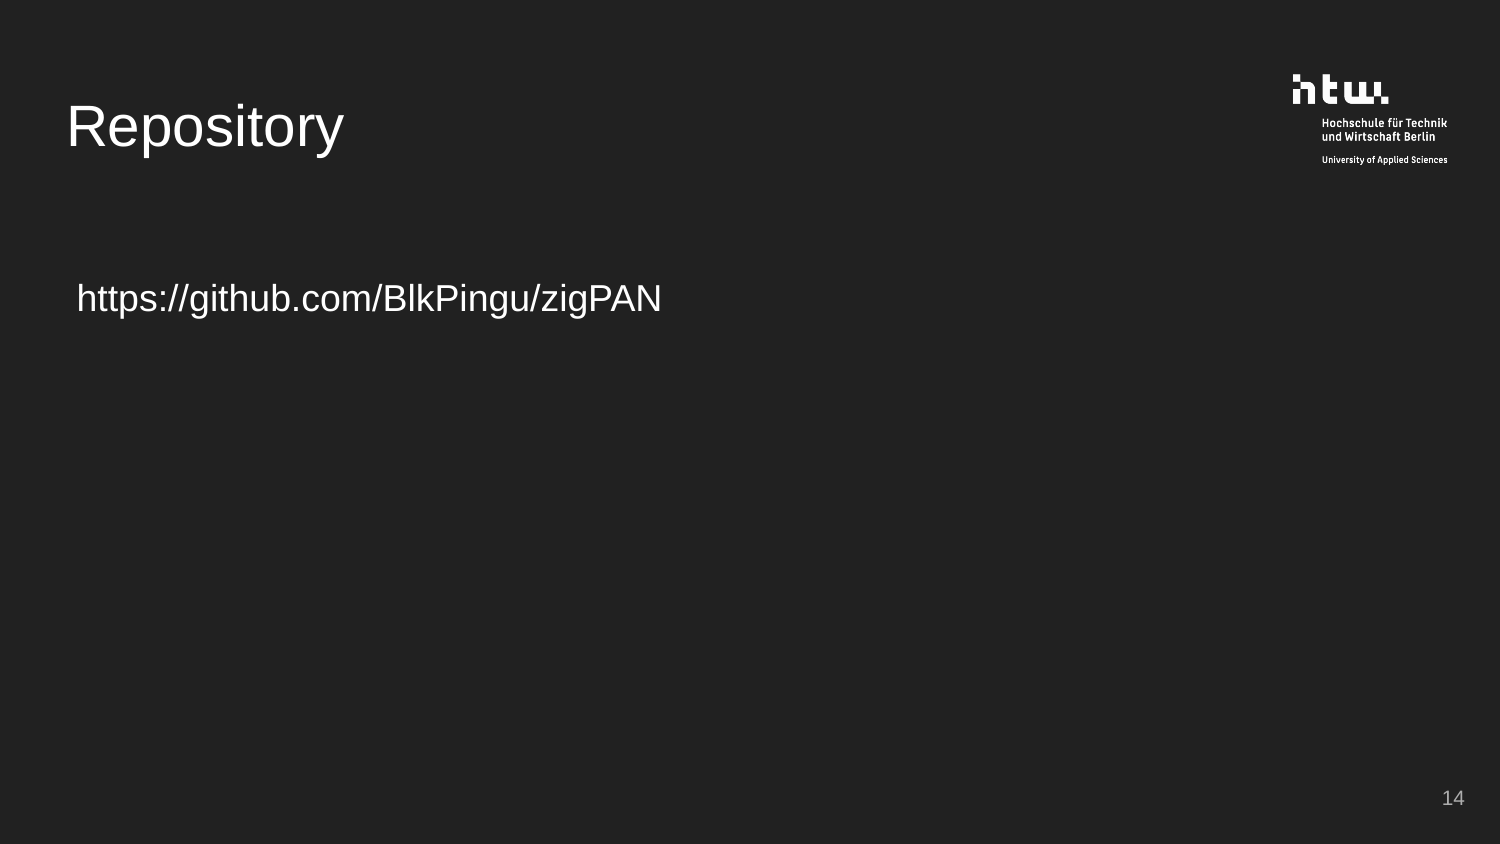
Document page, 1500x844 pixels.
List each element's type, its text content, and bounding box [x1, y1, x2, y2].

slide_number <number> [1389, 764, 1480, 830]
list https://github.com/BlkPingu/zigPAN [51, 189, 708, 750]
title Repository [51, 72, 1449, 167]
